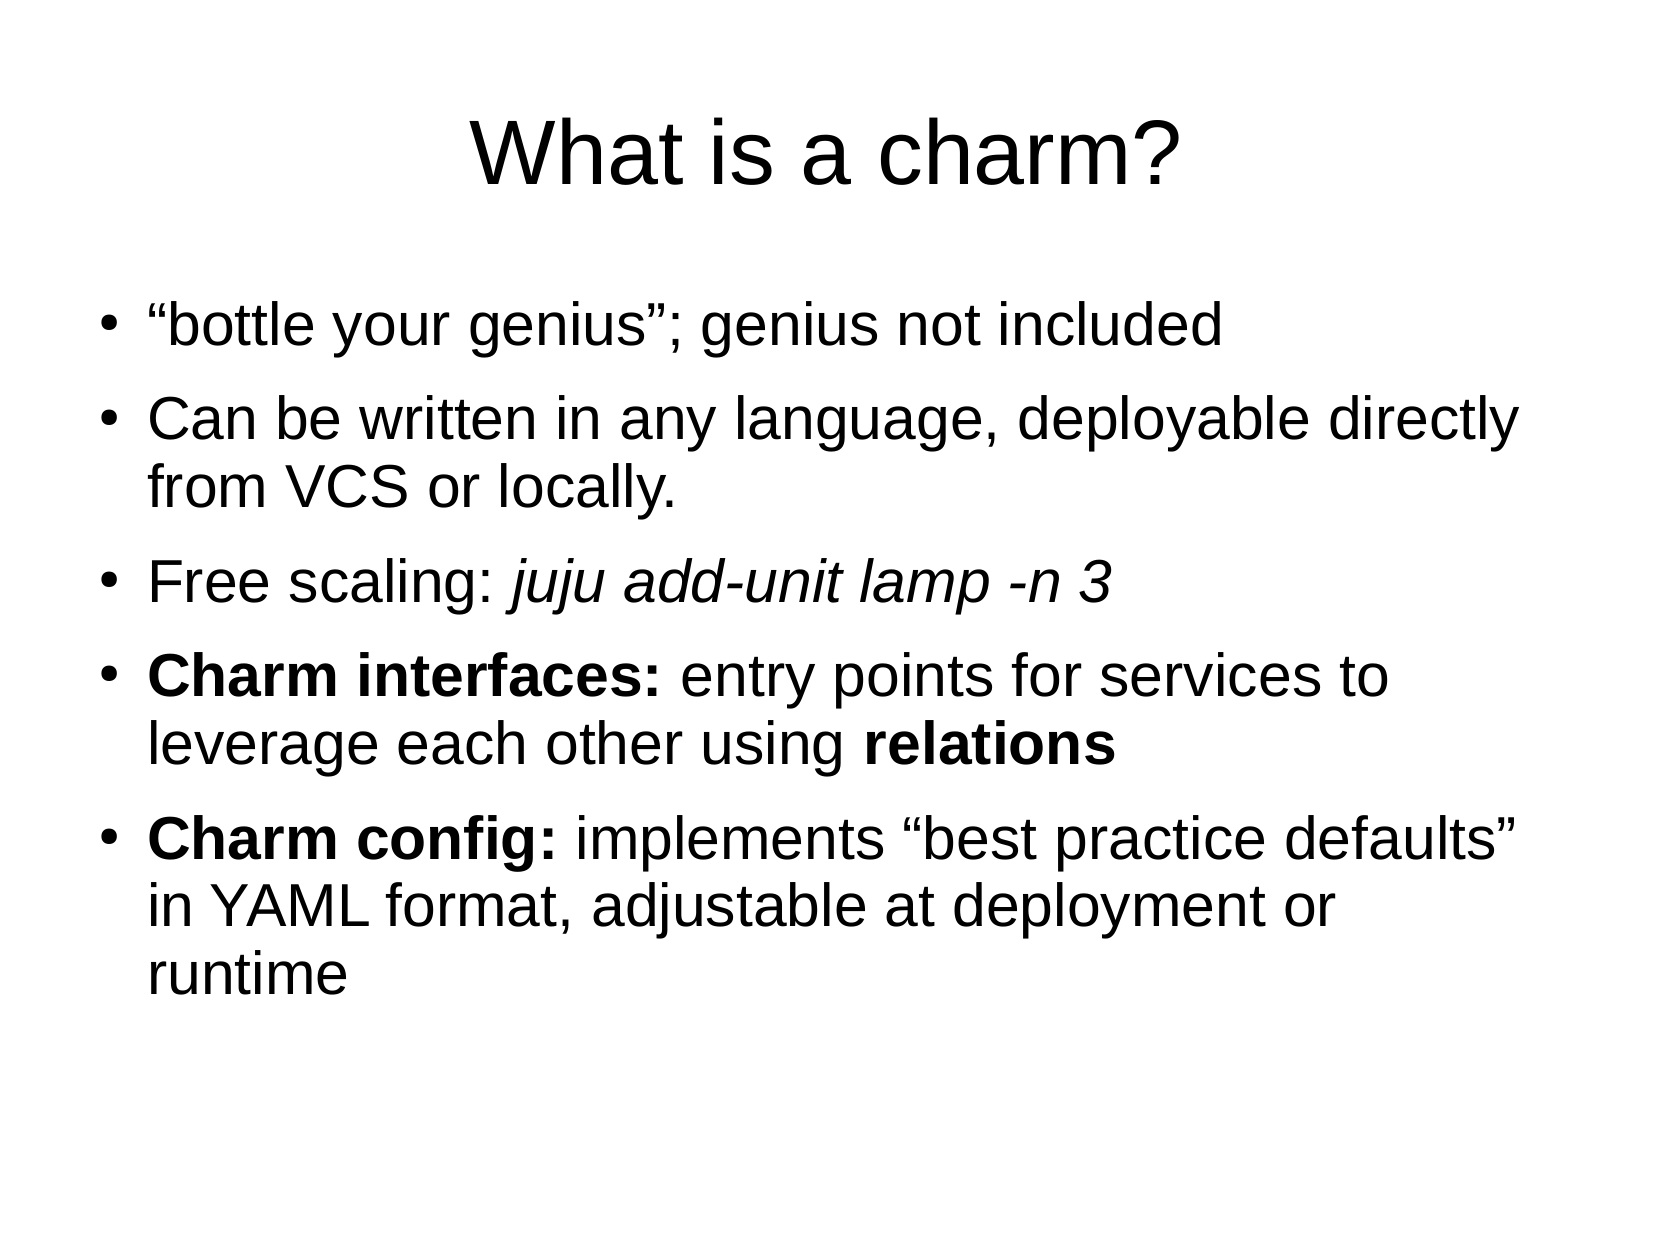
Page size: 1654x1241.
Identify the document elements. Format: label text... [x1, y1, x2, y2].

title What is a charm? [82, 49, 1571, 257]
list “bottle your genius”; genius not included Can be written in any language, deployable directly from VCS or locally. Free scaling: juju add-unit lamp -n 3 Charm interfaces: entry points for services to leverage each other using relations Charm config: implements “best practice defaults” in YAML format, adjustable at deployment or runtime [82, 290, 1538, 1010]
